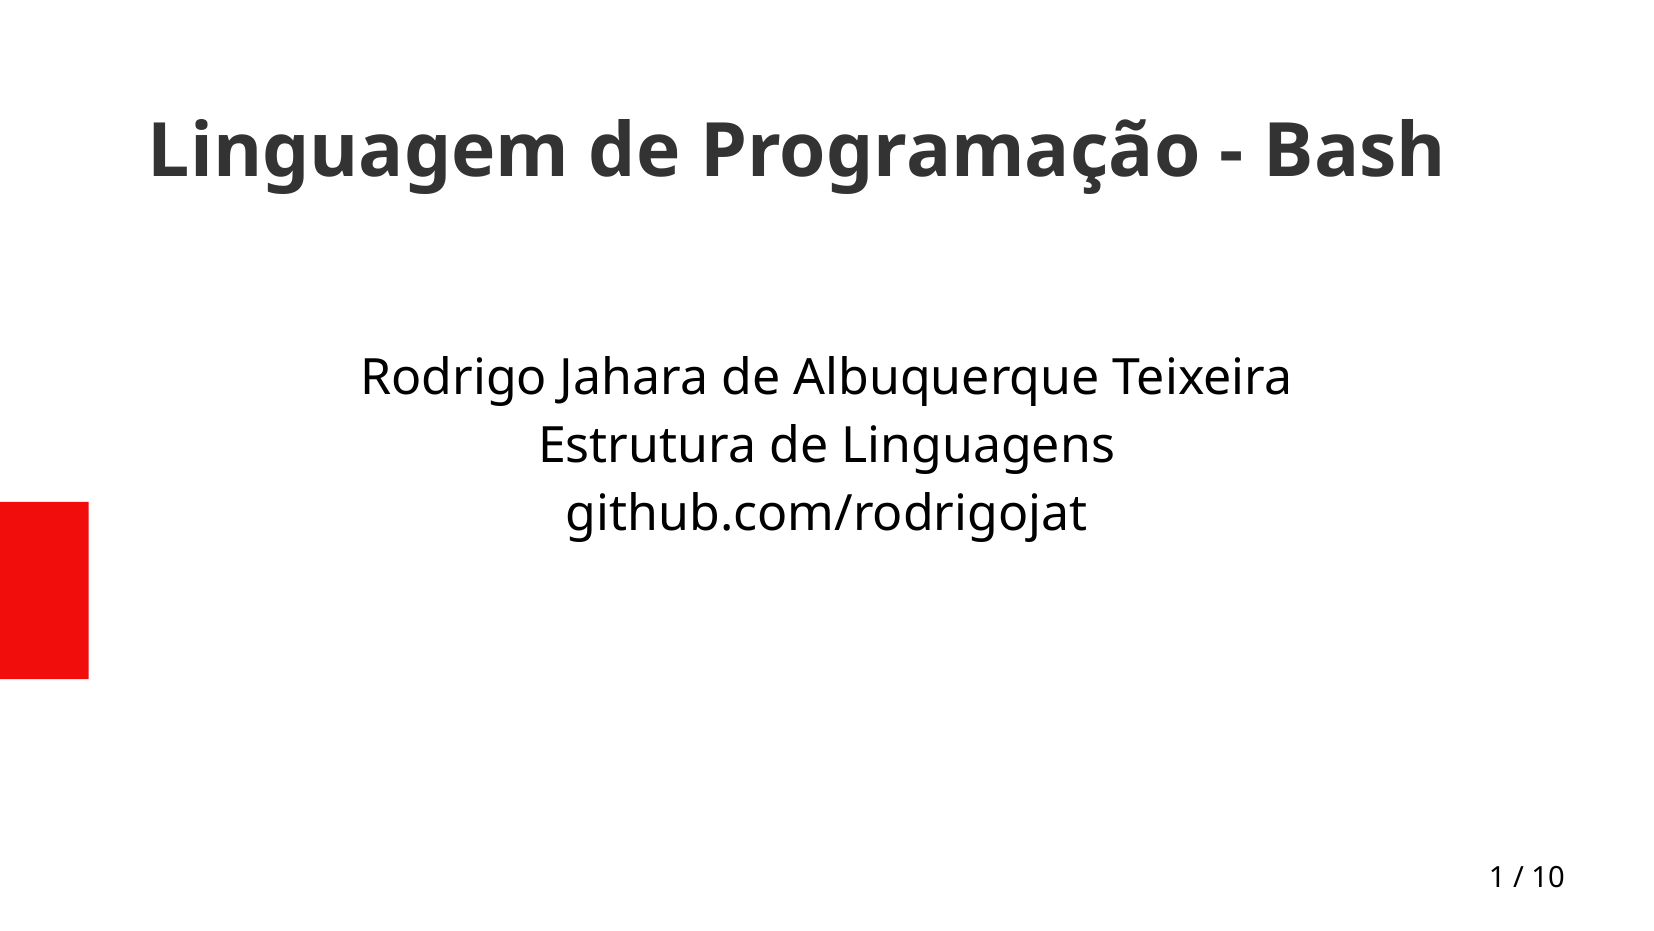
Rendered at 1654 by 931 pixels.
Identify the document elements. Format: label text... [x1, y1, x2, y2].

title Linguagem de Programação - Bash [147, 59, 1565, 237]
subtitle Rodrigo Jahara de Albuquerque Teixeira Estrutura de Linguagens github.com/rodrigojat [118, 340, 1536, 546]
